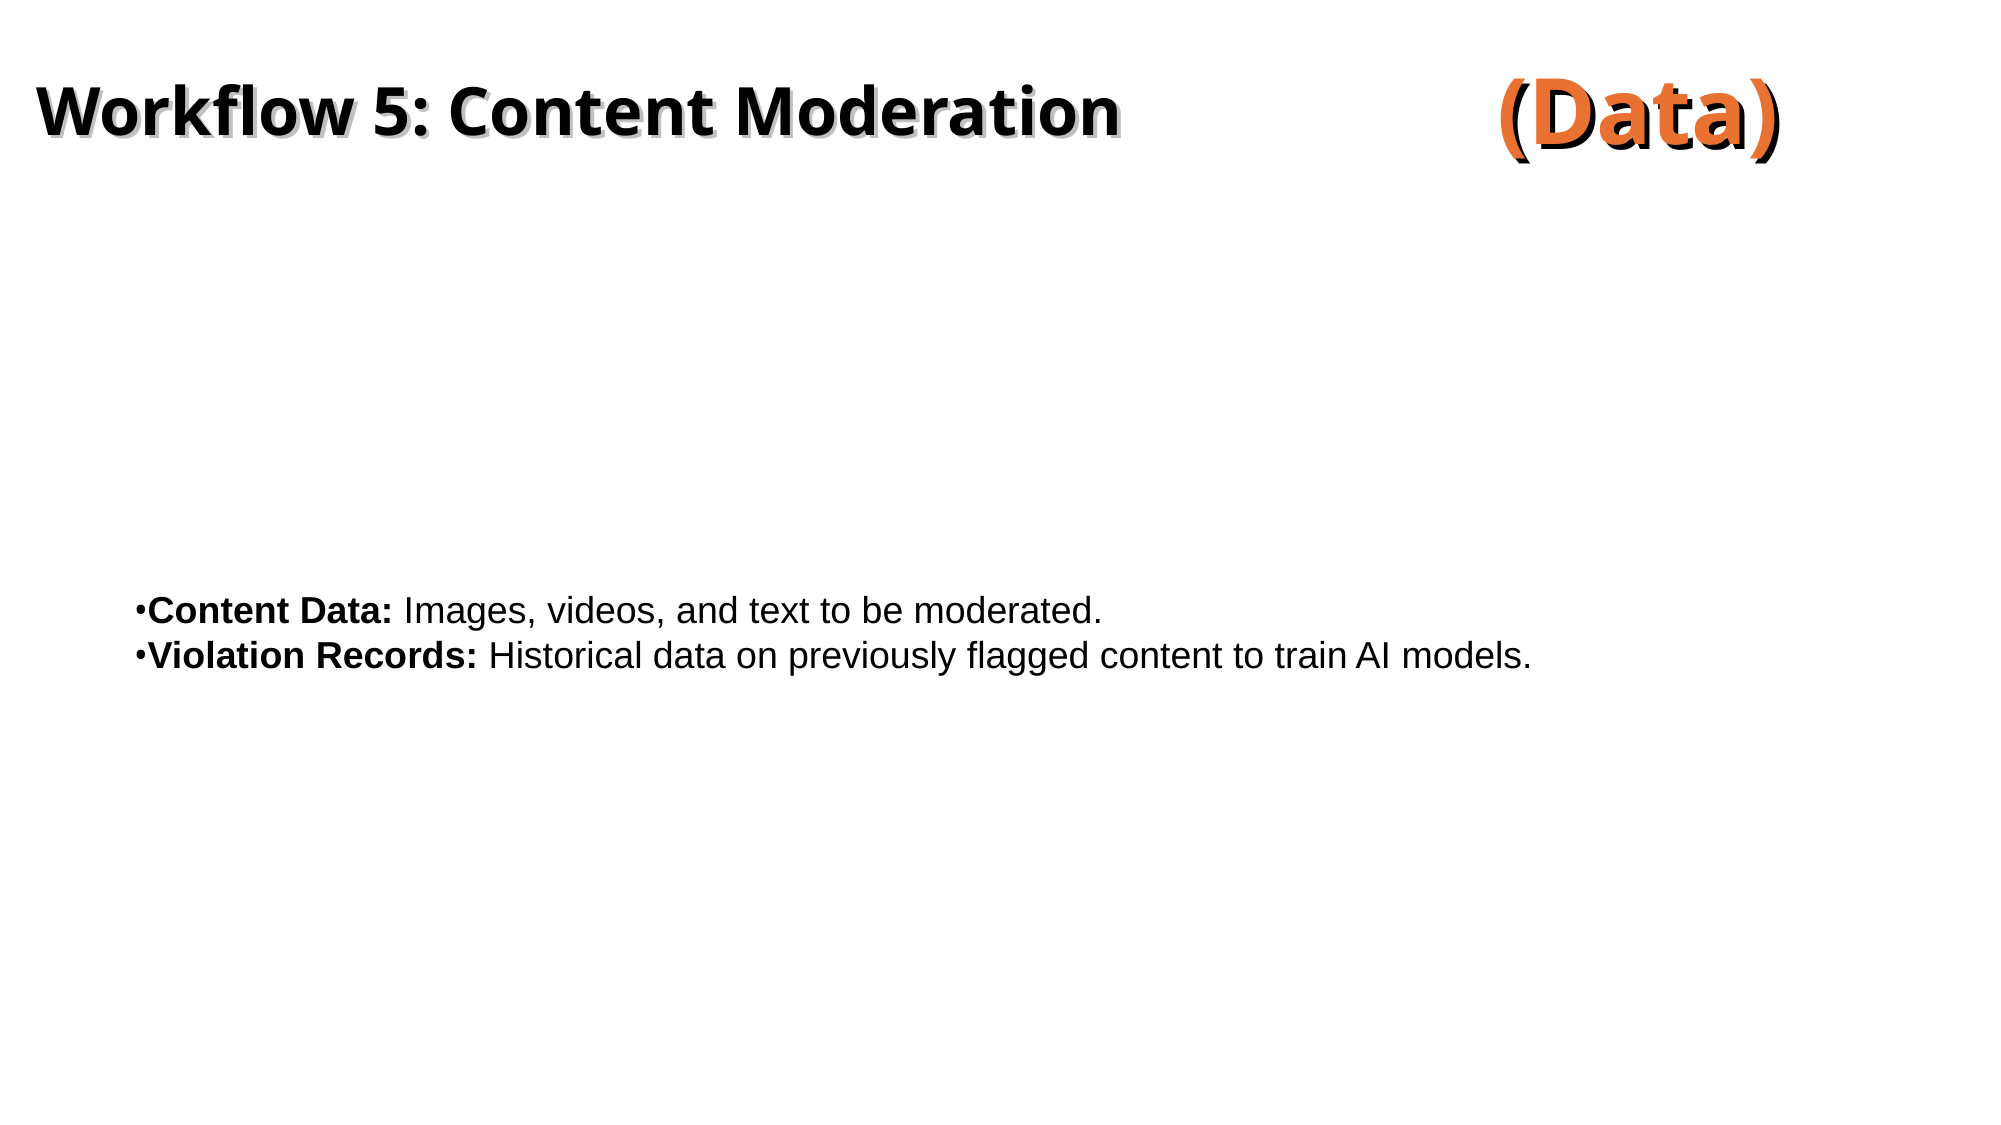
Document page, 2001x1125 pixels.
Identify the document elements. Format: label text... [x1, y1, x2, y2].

text_box Content Data: Images, videos, and text to be moderated. Violation Records: Historical data on previously flagged content to train AI models. [119, 579, 1814, 684]
text_box (Data) [1482, 46, 1793, 171]
text_box Workflow 5: Content Moderation [21, 61, 1138, 156]
